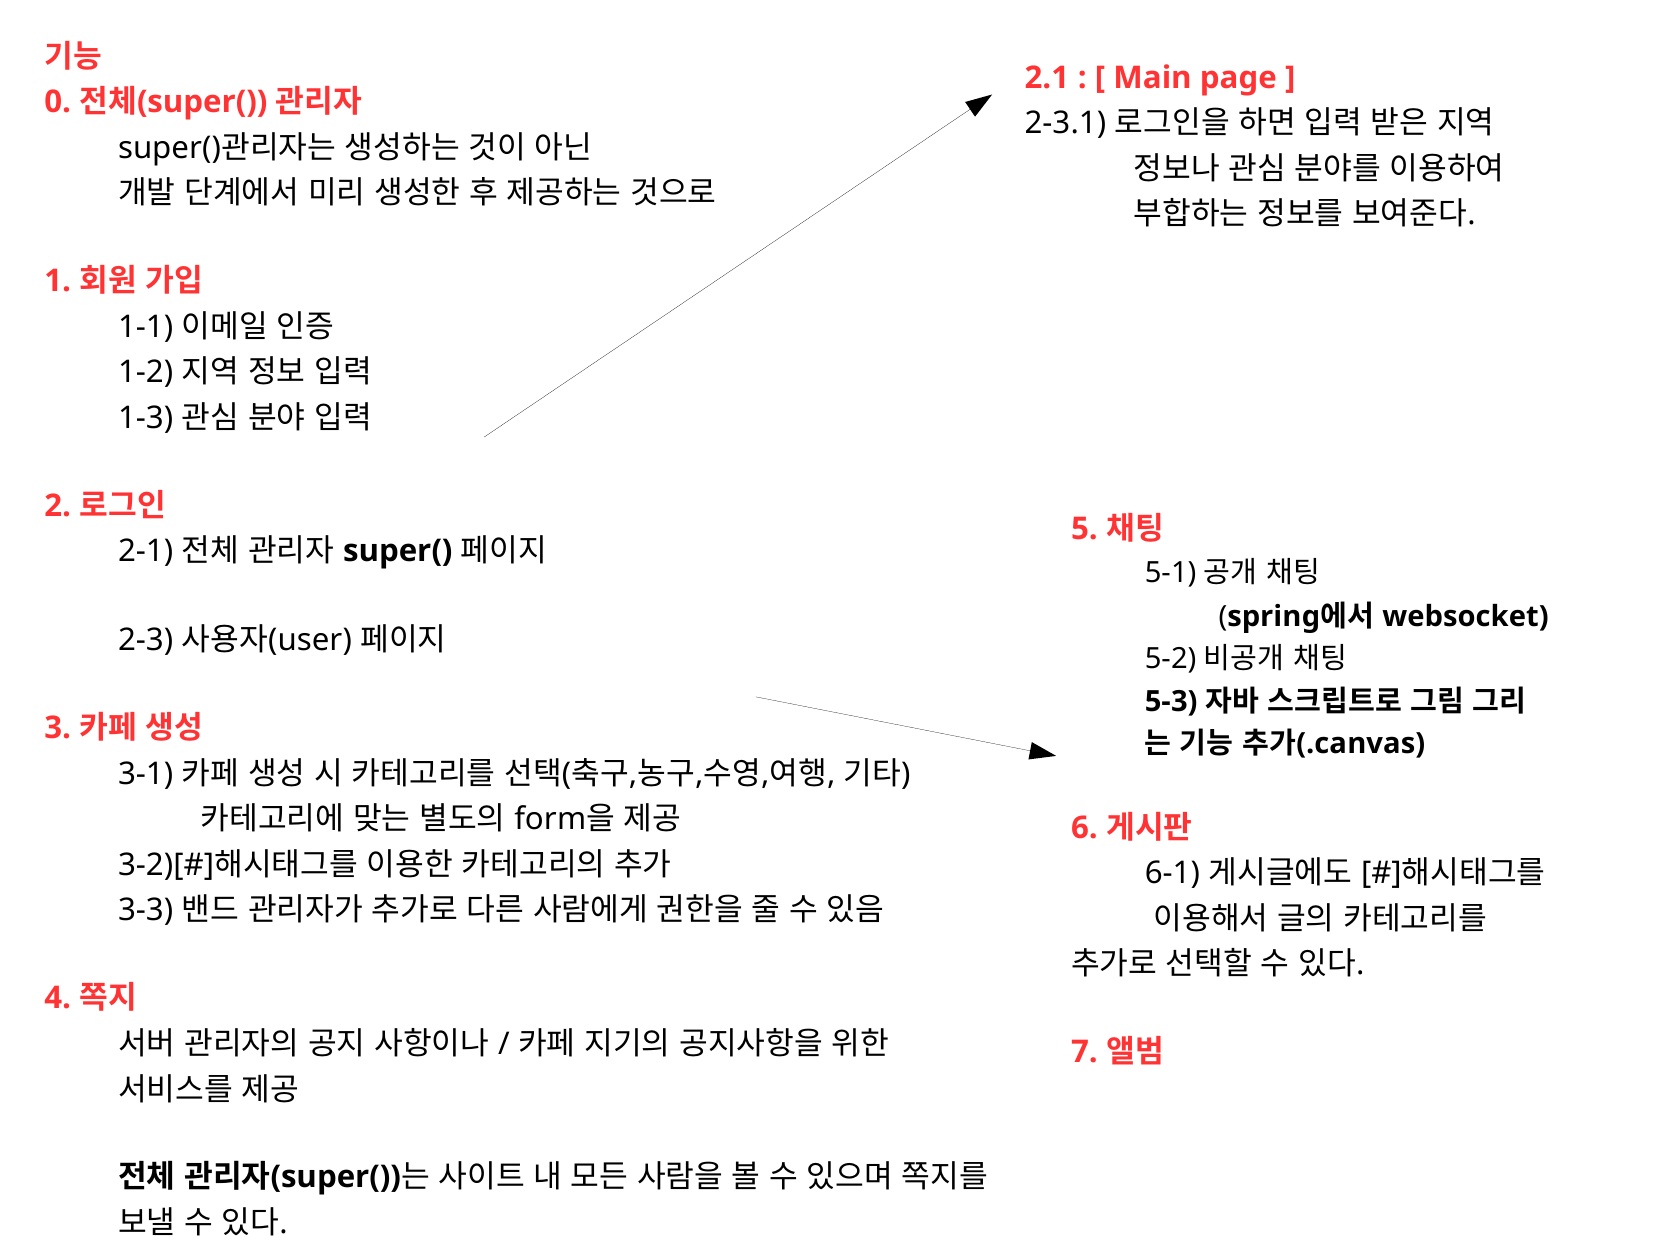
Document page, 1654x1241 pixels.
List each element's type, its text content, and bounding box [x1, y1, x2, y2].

text_box 기능 0. 전체(super()) 관리자 super()관리자는 생성하는 것이 아닌 개발 단계에서 미리 생성한 후 제공하는 것으로 1. 회원 가입 1-1) 이메일 인증 1-2) 지역 정보 입력 1-3) 관심 분야 입력 2. 로그인 2-1) 전체 관리자 super() 페이지 2-3) 사용자(user) 페이지 3. 카페 생성 3-1) 카페 생성 시 카테고리를 선택(축구,농구,수영,여행, 기타) 카테고리에 맞는 별도의 form을 제공 3-2)[#]해시태그를 이용한 카테고리의 추가 3-3) 밴드 관리자가 추가로 다른 사람에게 권한을 줄 수 있음 4. 쪽지 서버 관리자의 공지 사항이나 / 카페 지기의 공지사항을 위한 서비스를 제공 전체 관리자(super())는 사이트 내 모든 사람을 볼 수 있으며 쪽지를 보낼 수 있다. 카페 관리자(카페지기)는 쪽지 보내기 page에서 카페 회원들을 볼 수 있고 그 외 쪽지를 보내기 위해서는 이름이나 보내고자 하는 주소를 입력해서 보내야 한다. [29, 23, 1166, 1192]
text_box 2.1 : [ Main page ] 2-3.1) 로그인을 하면 입력 받은 지역 정보나 관심 분야를 이용하여 부합하는 정보를 보여준다. [1009, 47, 1574, 207]
text_box 5. 채팅 5-1) 공개 채팅 (spring에서 websocket) 5-2) 비공개 채팅 5-3) 자바 스크립트로 그림 그리 는 기능 추가(.canvas) 6. 게시판 6-1) 게시글에도 [#]해시태그를 이용해서 글의 카테고리를 추가로 선택할 수 있다. 7. 앨범 [1056, 496, 1642, 1217]
